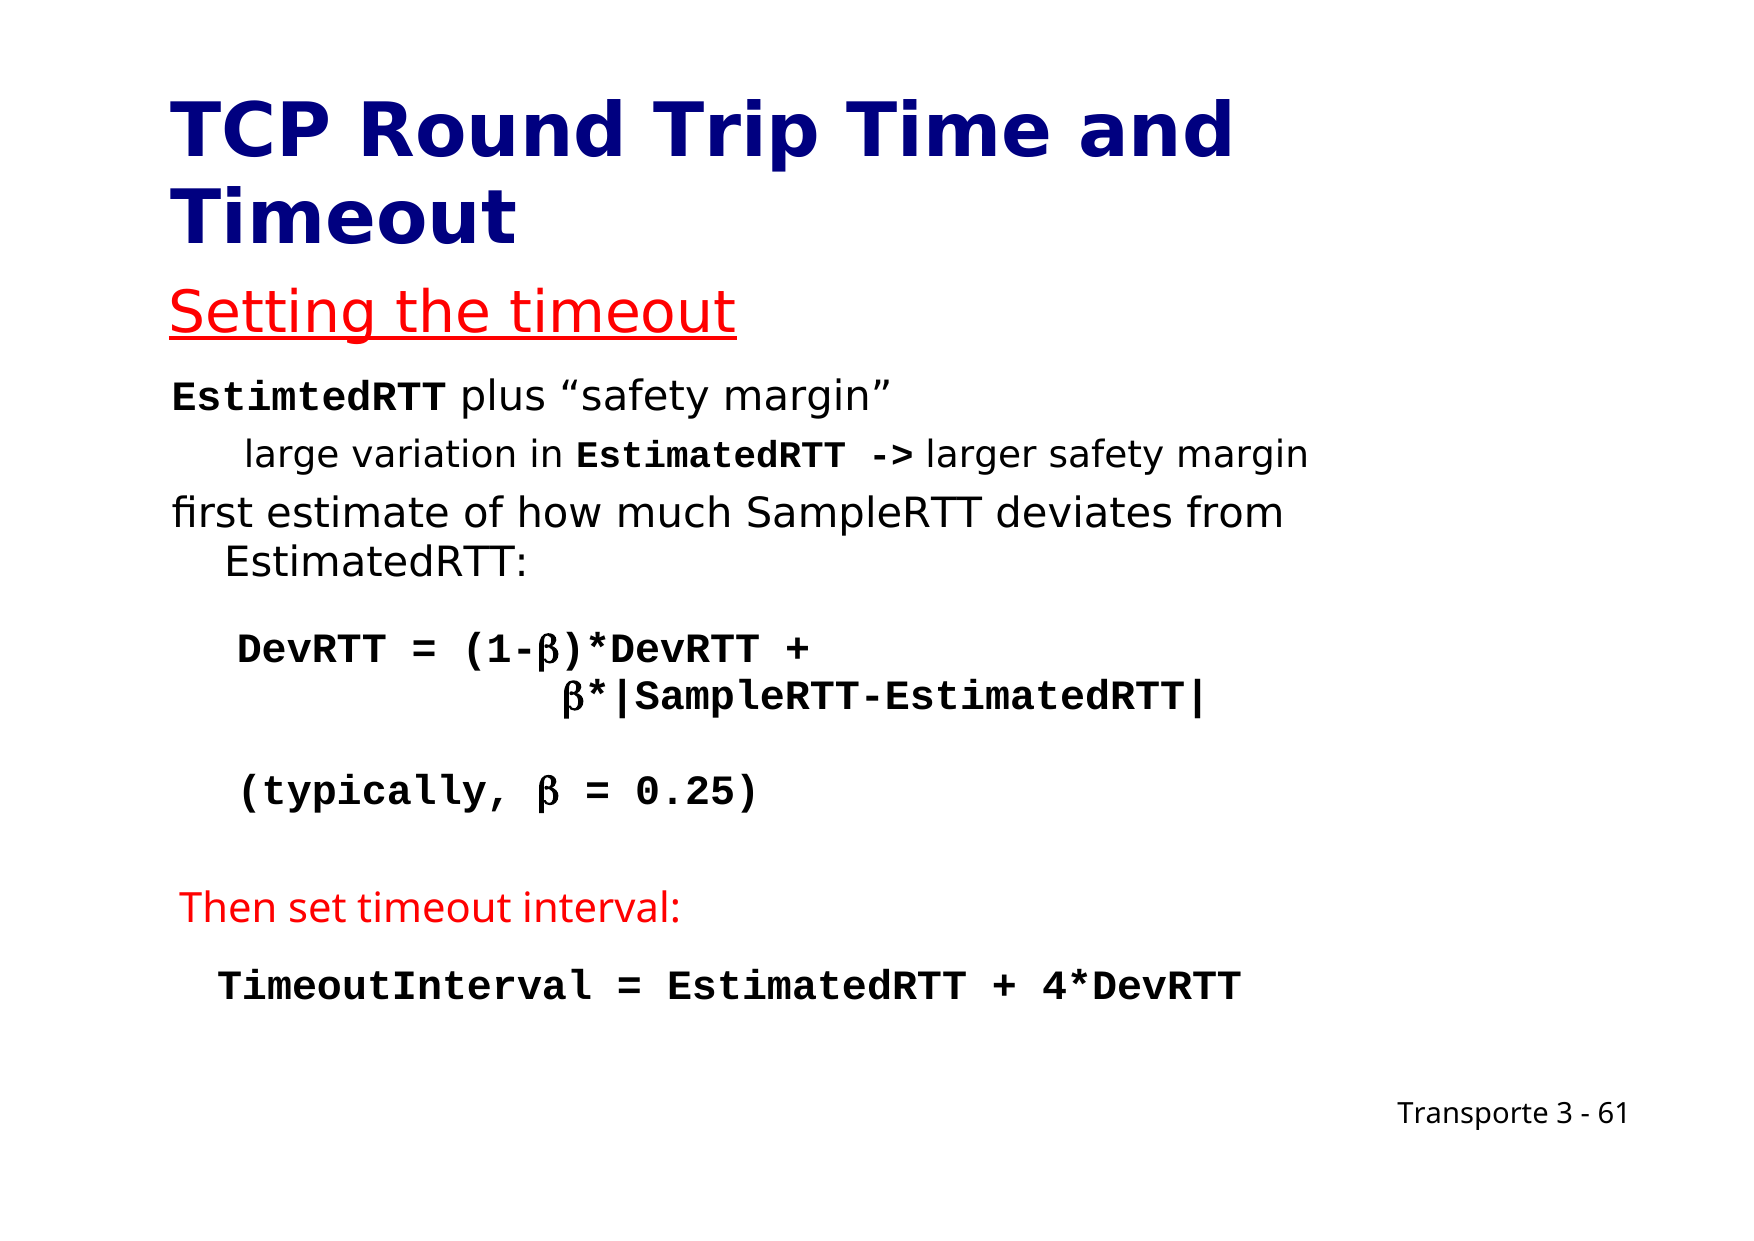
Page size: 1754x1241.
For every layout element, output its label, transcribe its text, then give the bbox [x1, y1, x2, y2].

list Setting the timeout EstimtedRTT plus “safety margin” large variation in EstimatedRTT -> larger safety margin first estimate of how much SampleRTT deviates from EstimatedRTT: [153, 270, 1522, 597]
text_box TimeoutInterval = EstimatedRTT + 4*DevRTT [202, 956, 1258, 1020]
text_box Then set timeout interval: [155, 869, 697, 943]
text_box DevRTT = (1-)*DevRTT + *|SampleRTT-EstimatedRTT| (typically,  = 0.25) [222, 620, 1471, 825]
title TCP Round Trip Time and Timeout [155, 76, 1548, 272]
